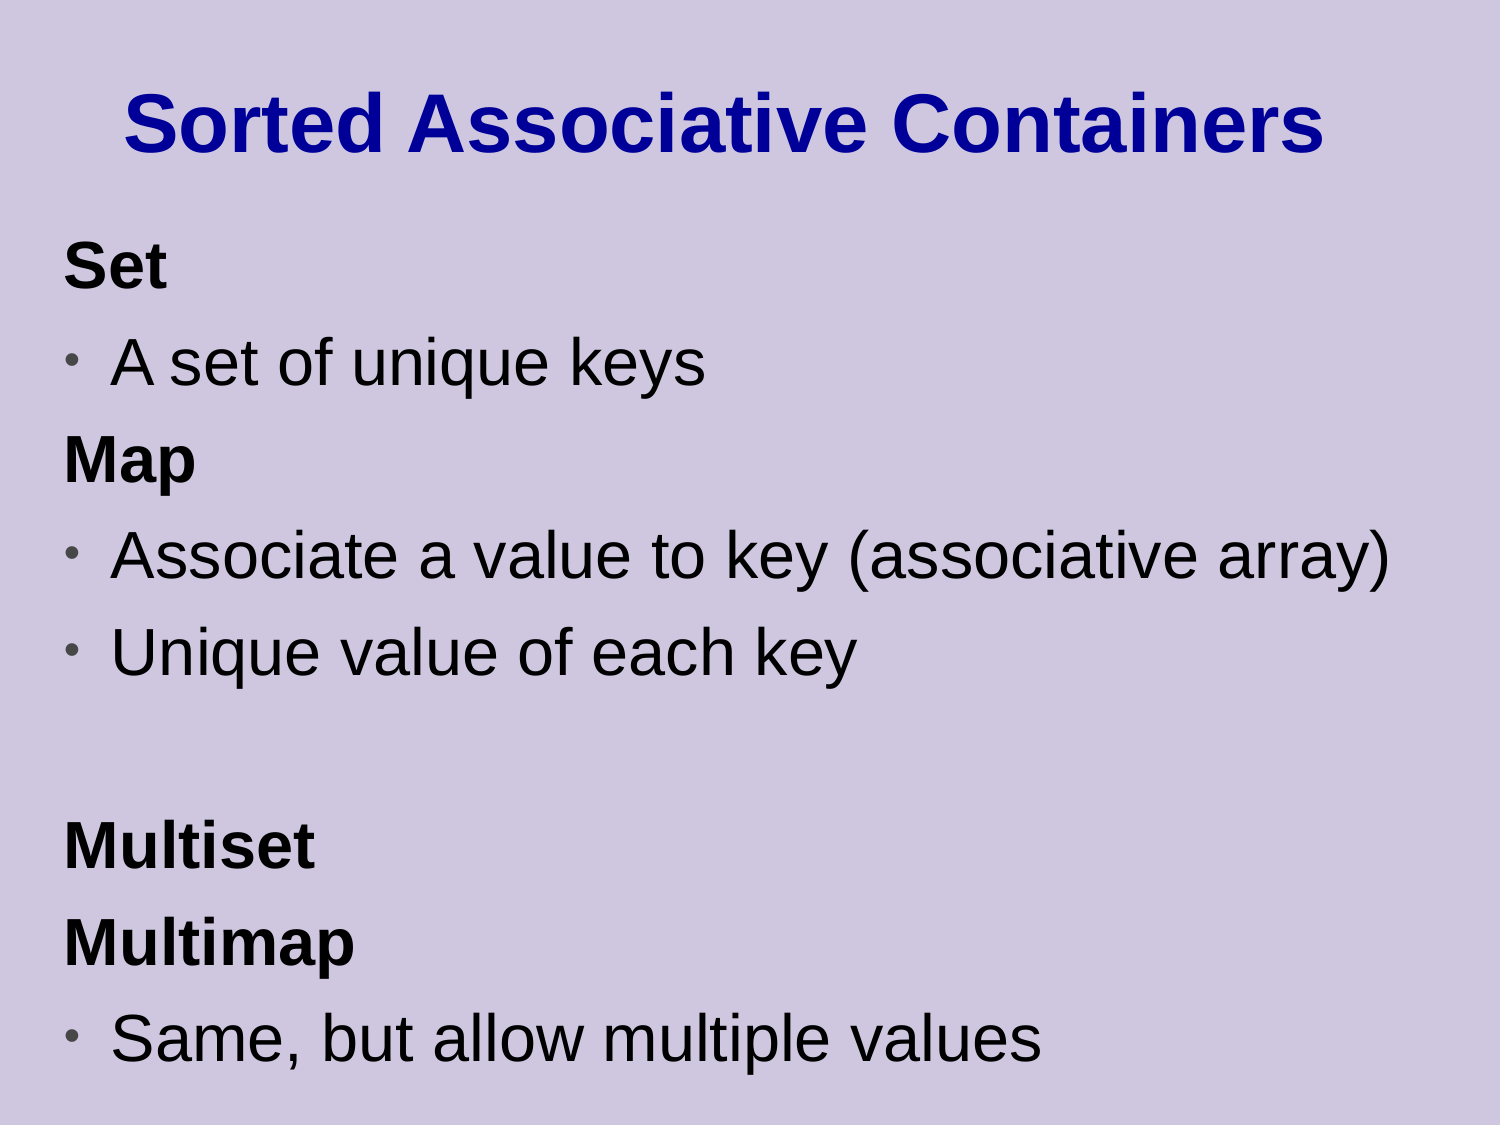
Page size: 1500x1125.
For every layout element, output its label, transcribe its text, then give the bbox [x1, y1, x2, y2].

title Sorted Associative Containers [108, 17, 1468, 220]
list Set A set of unique keys Map Associate a value to key (associative array) Unique value of each key Multiset Multimap Same, but allow multiple values [49, 215, 1420, 1083]
